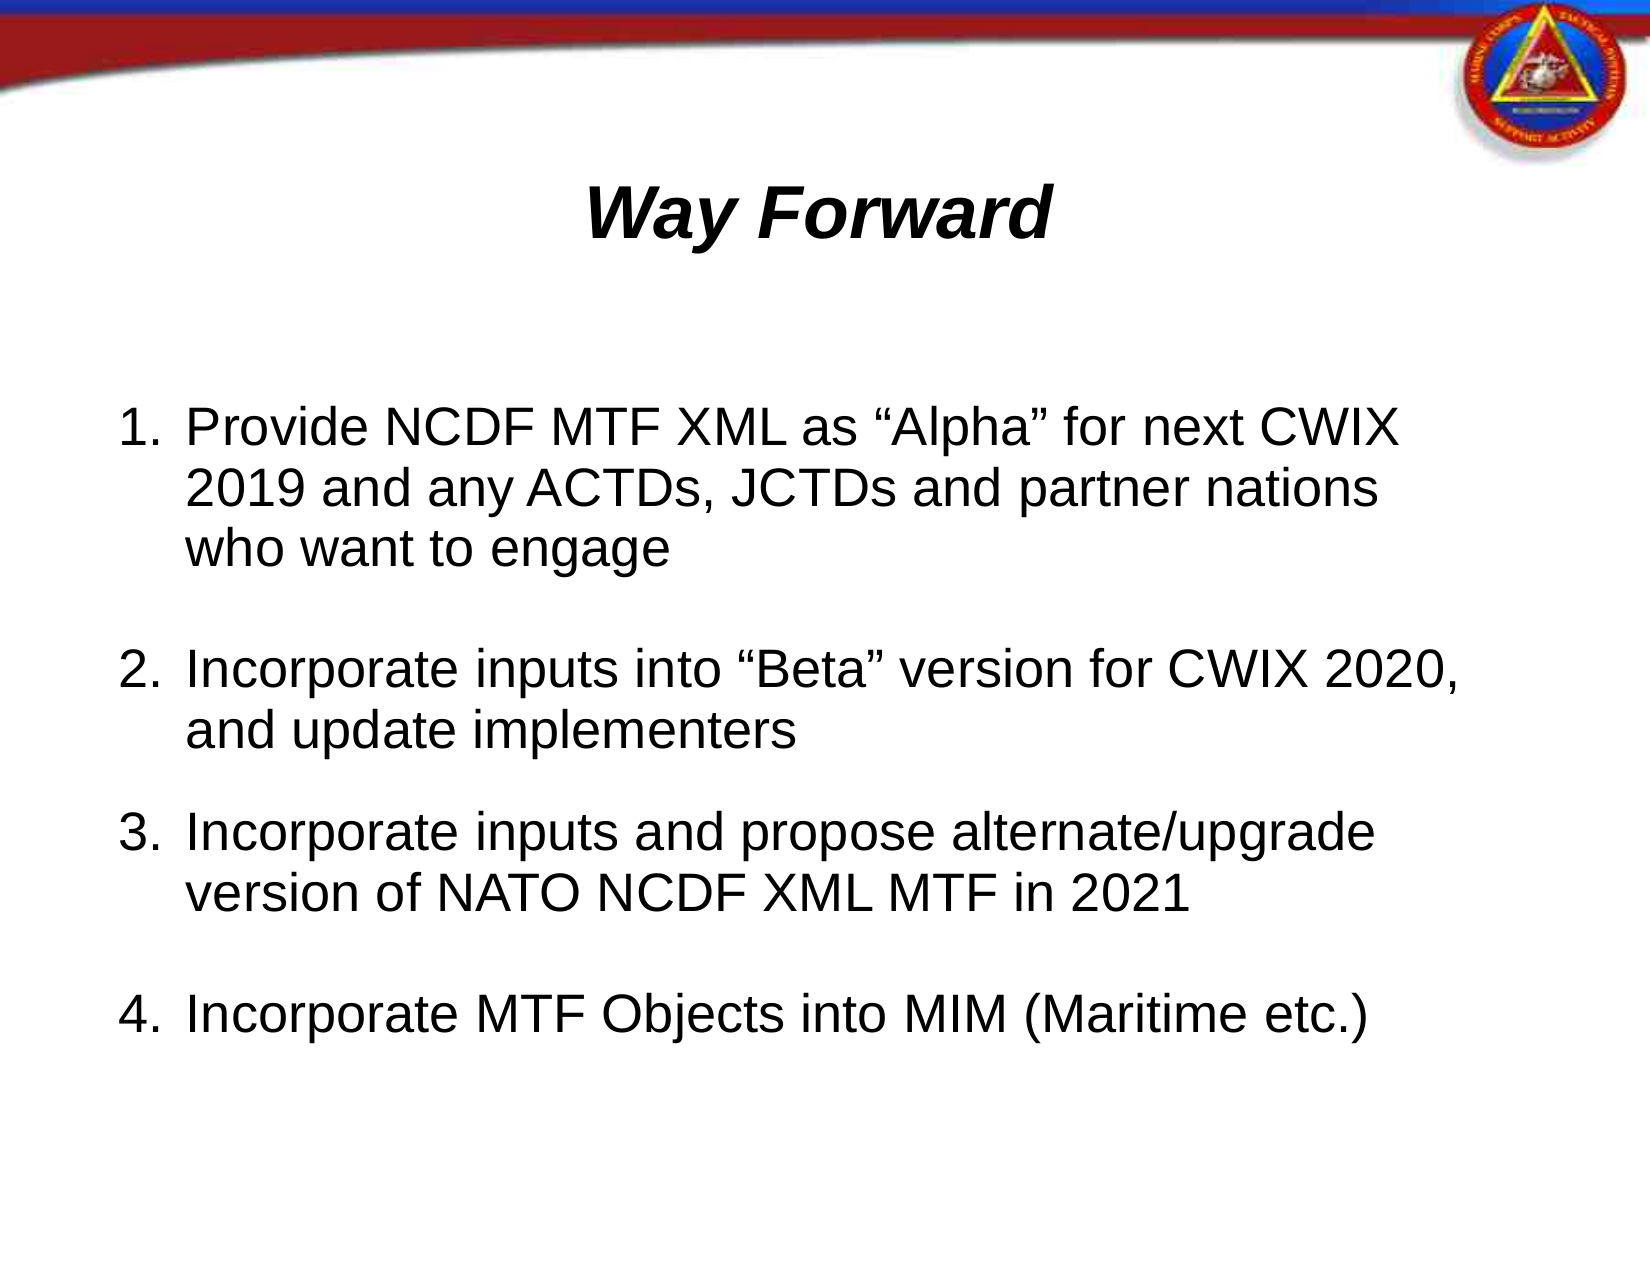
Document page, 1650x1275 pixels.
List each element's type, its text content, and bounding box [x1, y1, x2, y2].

text_box Provide NCDF MTF XML as “Alpha” for next CWIX 2019 and any ACTDs, JCTDs and partner nations who want to engage Incorporate inputs into “Beta” version for CWIX 2020, and update implementers Incorporate inputs and propose alternate/upgrade version of NATO NCDF XML MTF in 2021 Incorporate MTF Objects into MIM (Maritime etc.) [103, 328, 1499, 1027]
picture [0, 0, 1650, 175]
text_box Way Forward [103, 163, 1535, 249]
